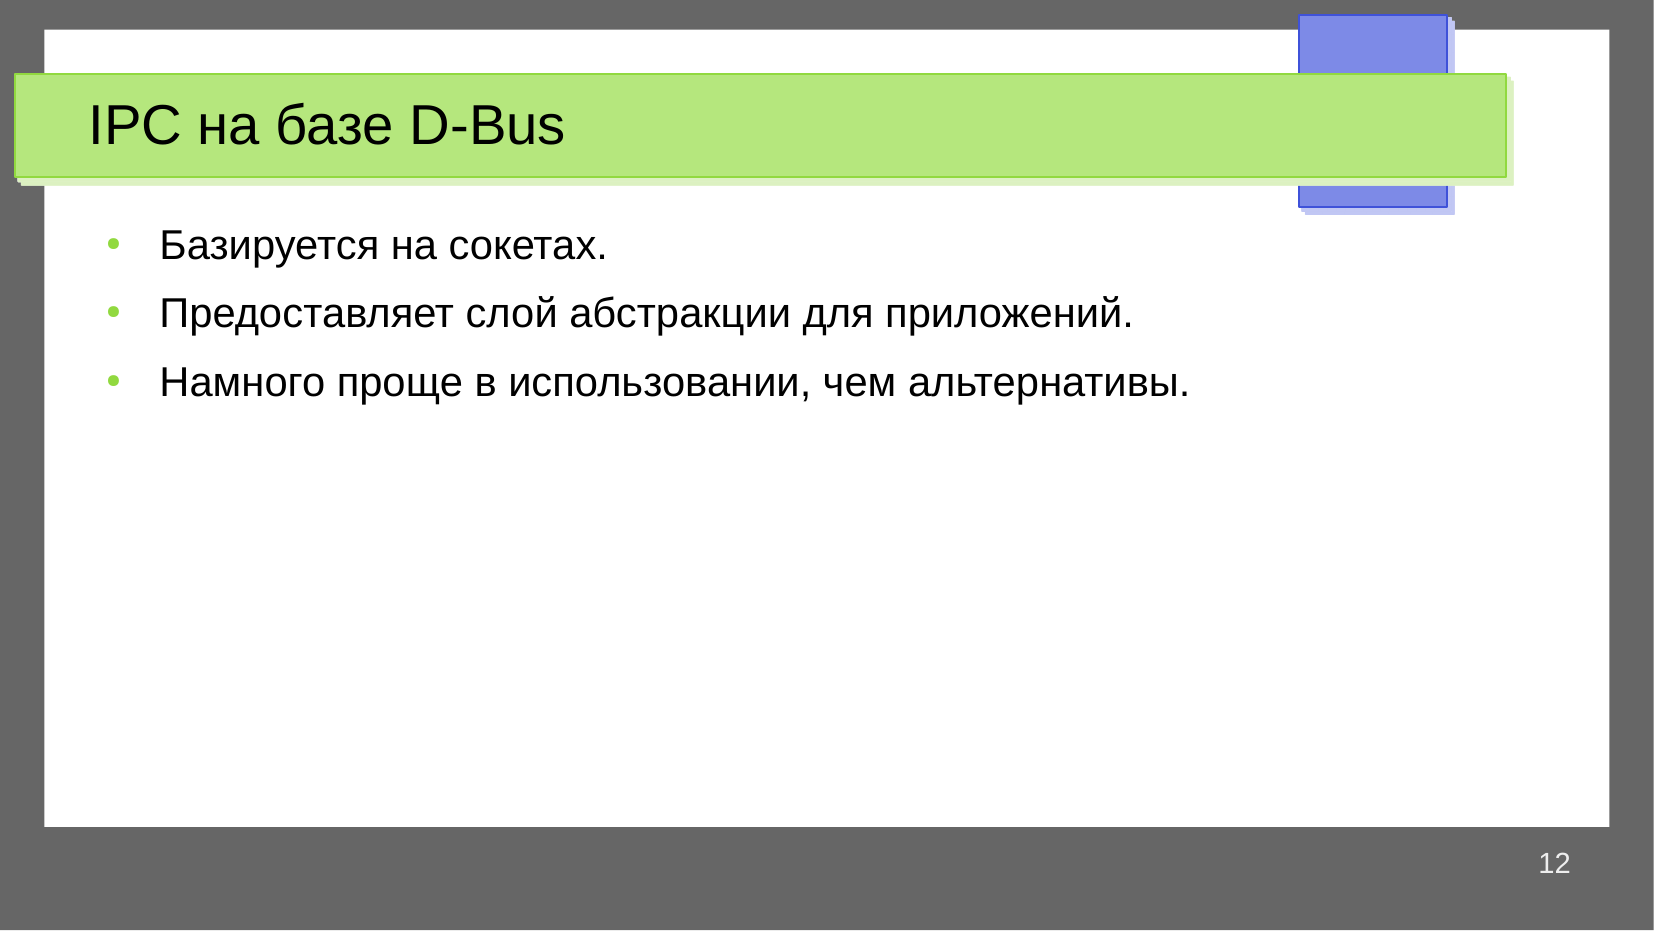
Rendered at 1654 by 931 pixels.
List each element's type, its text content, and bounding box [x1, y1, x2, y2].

title IPC на базе D-Bus [88, 73, 1506, 178]
list Базируется на сокетах. Предоставляет слой абстракции для приложений. Намного проще в использовании, чем альтернативы. [88, 221, 1565, 813]
